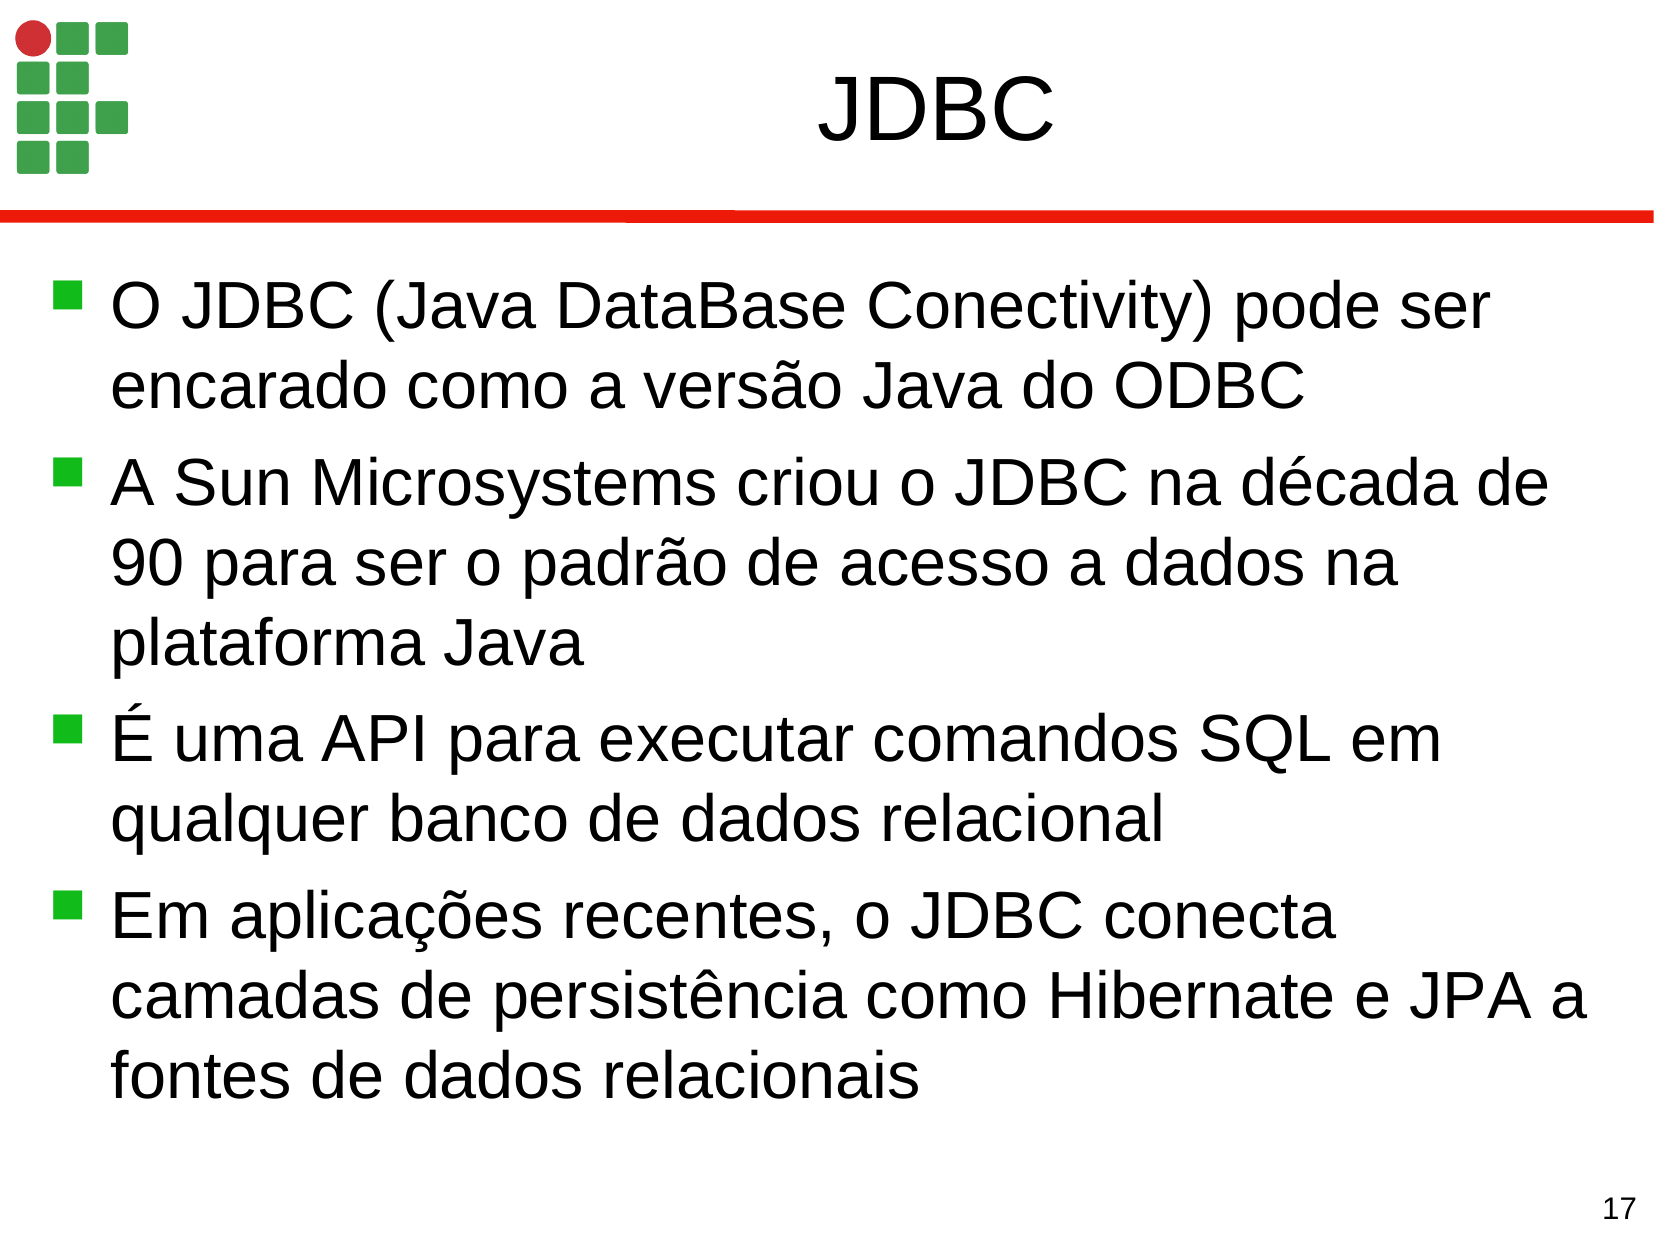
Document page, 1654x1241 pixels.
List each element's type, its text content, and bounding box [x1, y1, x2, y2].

text_box O JDBC (Java DataBase Conectivity) pode ser encarado como a versão Java do ODBC A Sun Microsystems criou o JDBC na década de 90 para ser o padrão de acesso a dados na plataforma Java É uma API para executar comandos SQL em qualquer banco de dados relacional Em aplicações recentes, o JDBC conecta camadas de persistência como Hibernate e JPA a fontes de dados relacionais [32, 253, 1622, 1241]
picture [14, 16, 130, 178]
text_box JDBC [253, 0, 1622, 207]
text_box <number> [1185, 1179, 1654, 1220]
